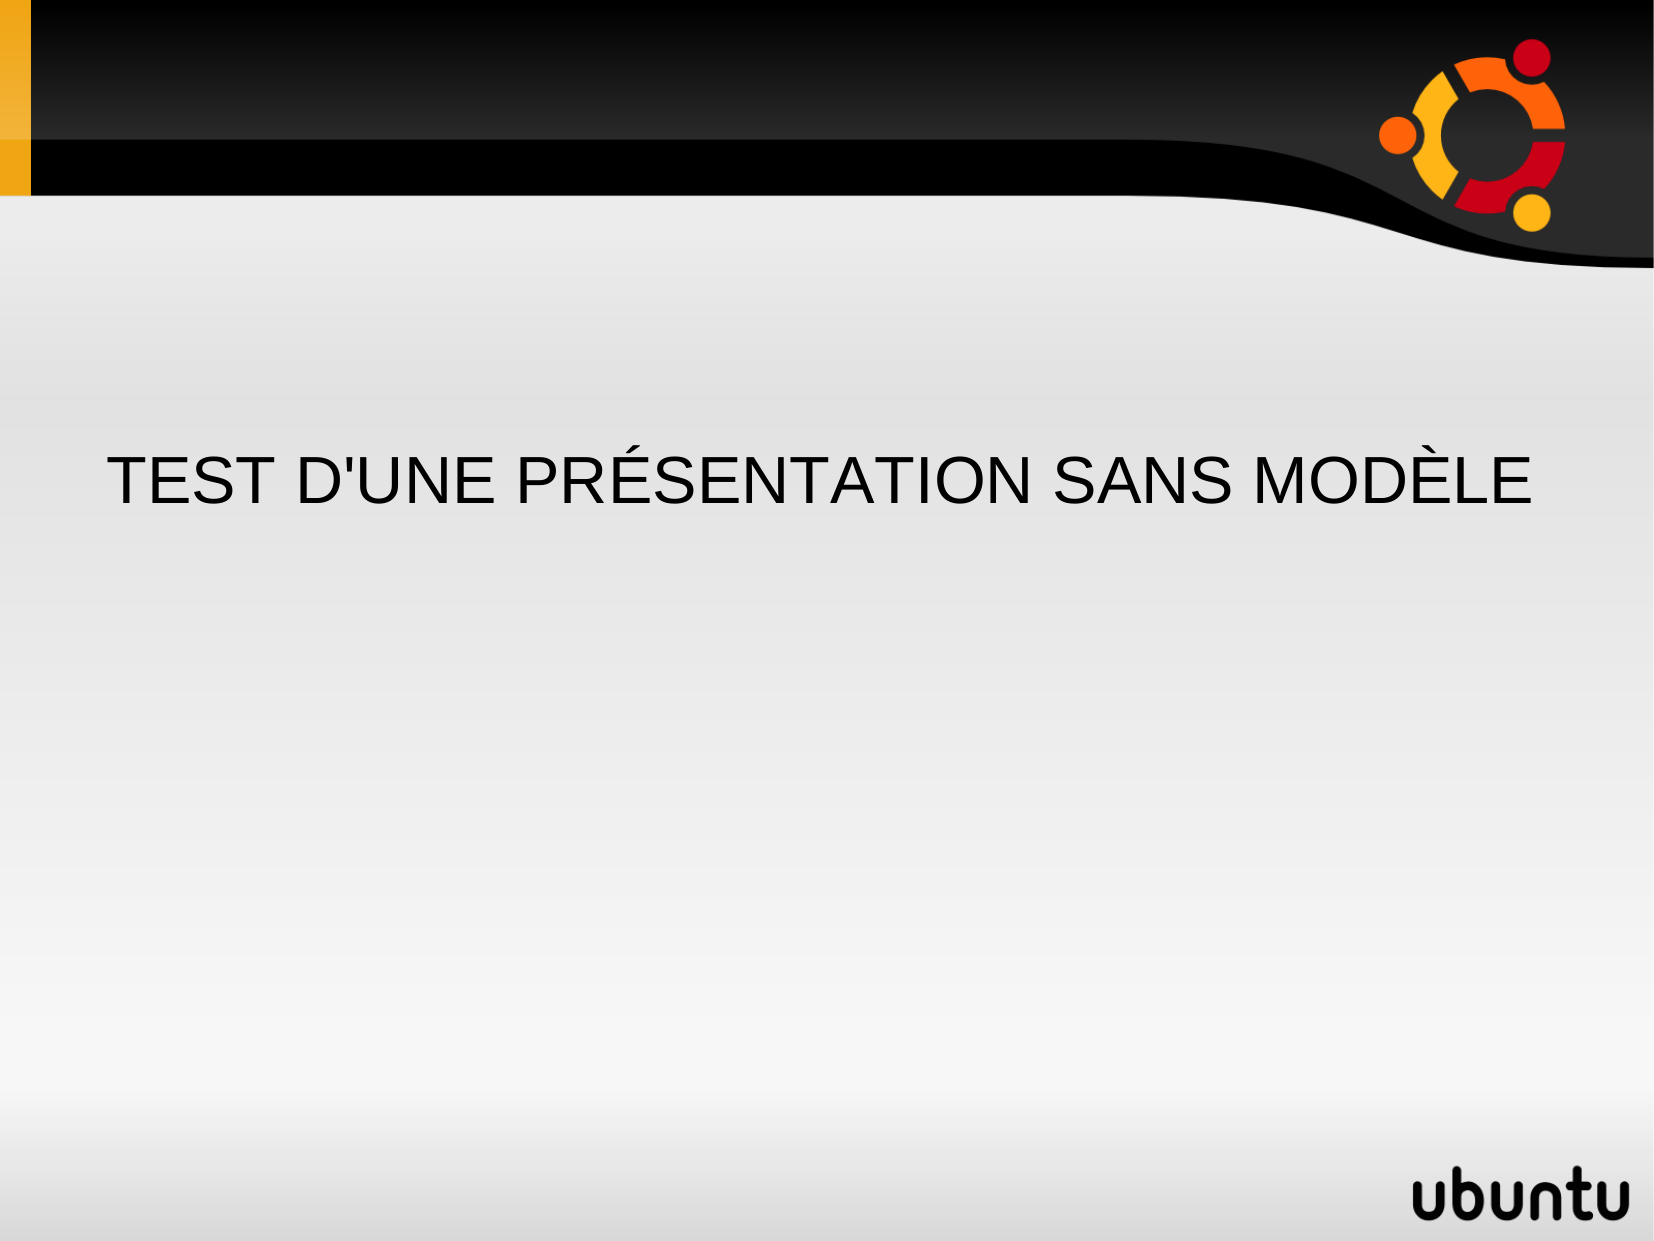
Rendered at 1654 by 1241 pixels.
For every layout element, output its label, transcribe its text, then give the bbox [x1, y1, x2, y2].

picture [0, 0, 1654, 1241]
subtitle TEST D'UNE PRÉSENTATION SANS MODÈLE [76, 0, 1565, 1109]
